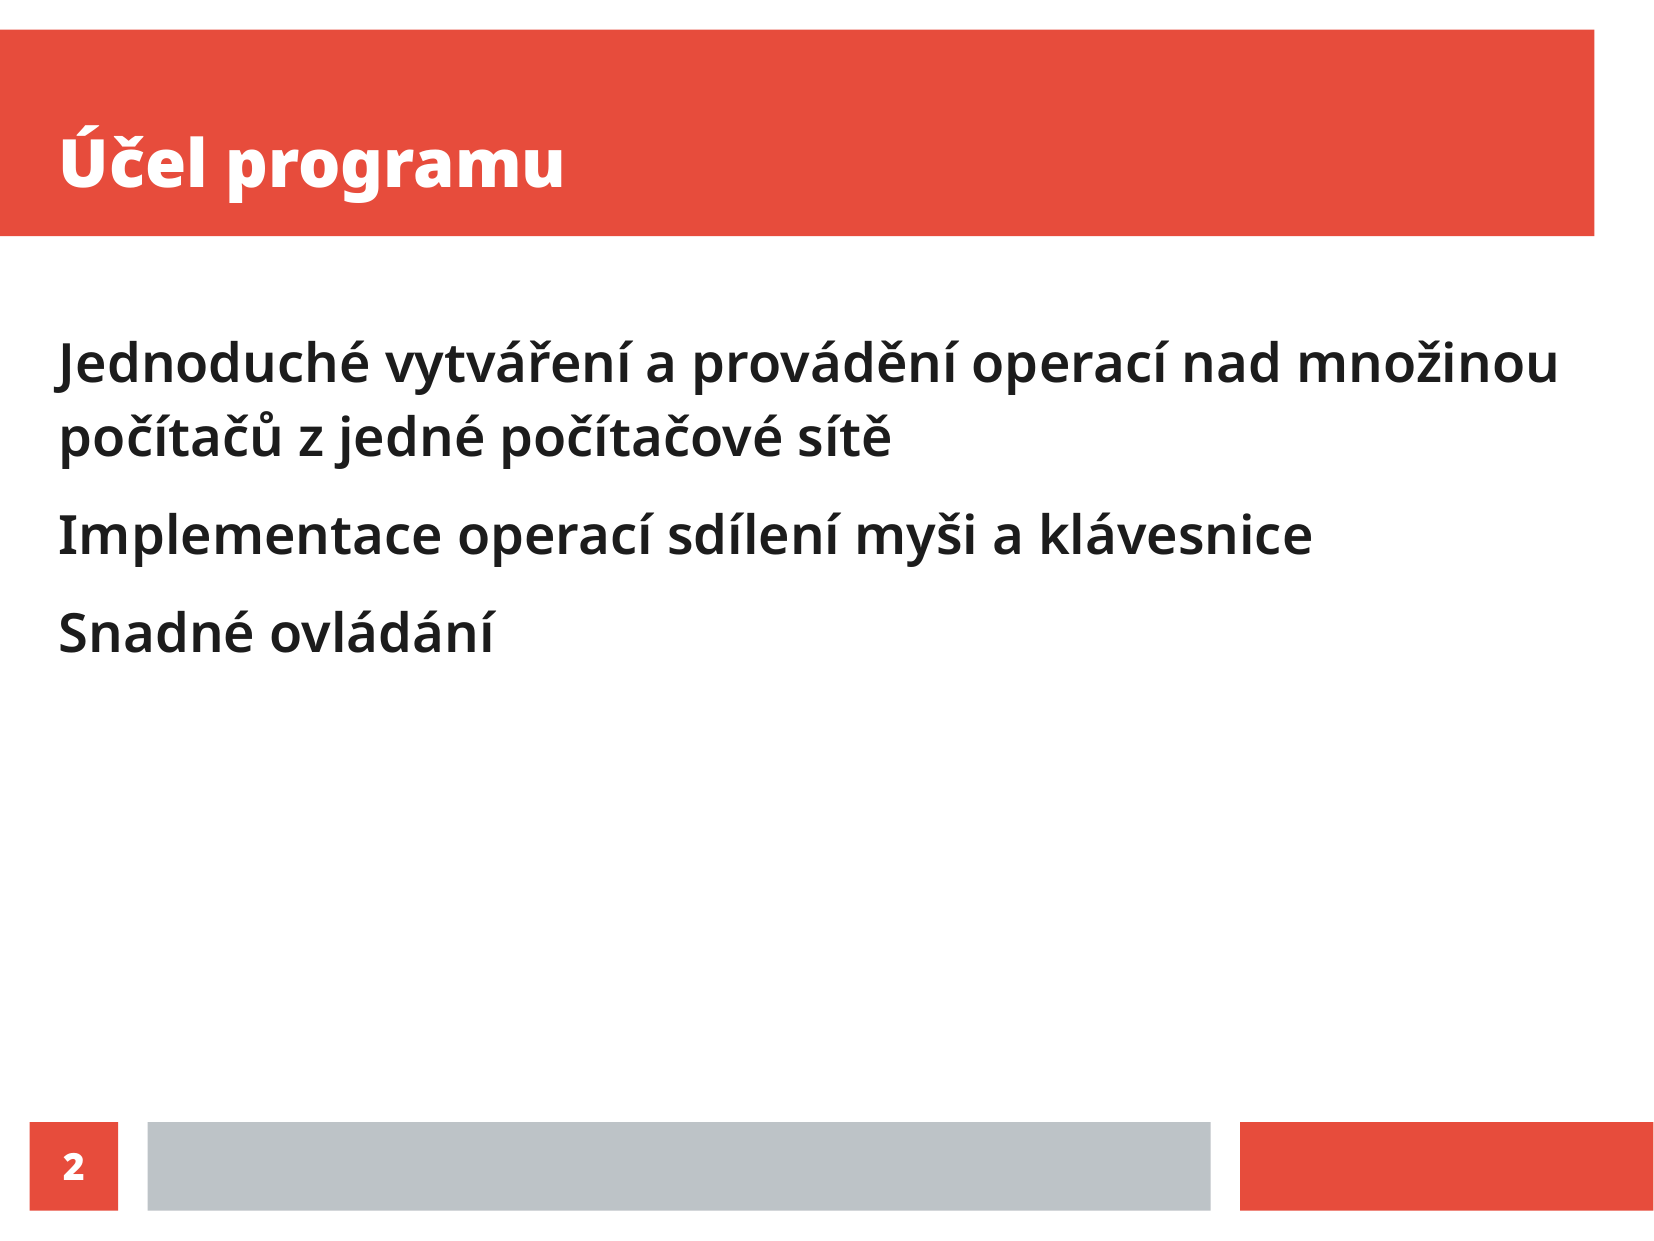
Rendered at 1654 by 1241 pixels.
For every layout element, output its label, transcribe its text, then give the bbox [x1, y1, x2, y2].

title Účel programu [59, 59, 1595, 207]
list Jednoduché vytváření a provádění operací nad množinou počítačů z jedné počítačové sítě Implementace operací sdílení myši a klávesnice Snadné ovládání [59, 324, 1565, 1093]
